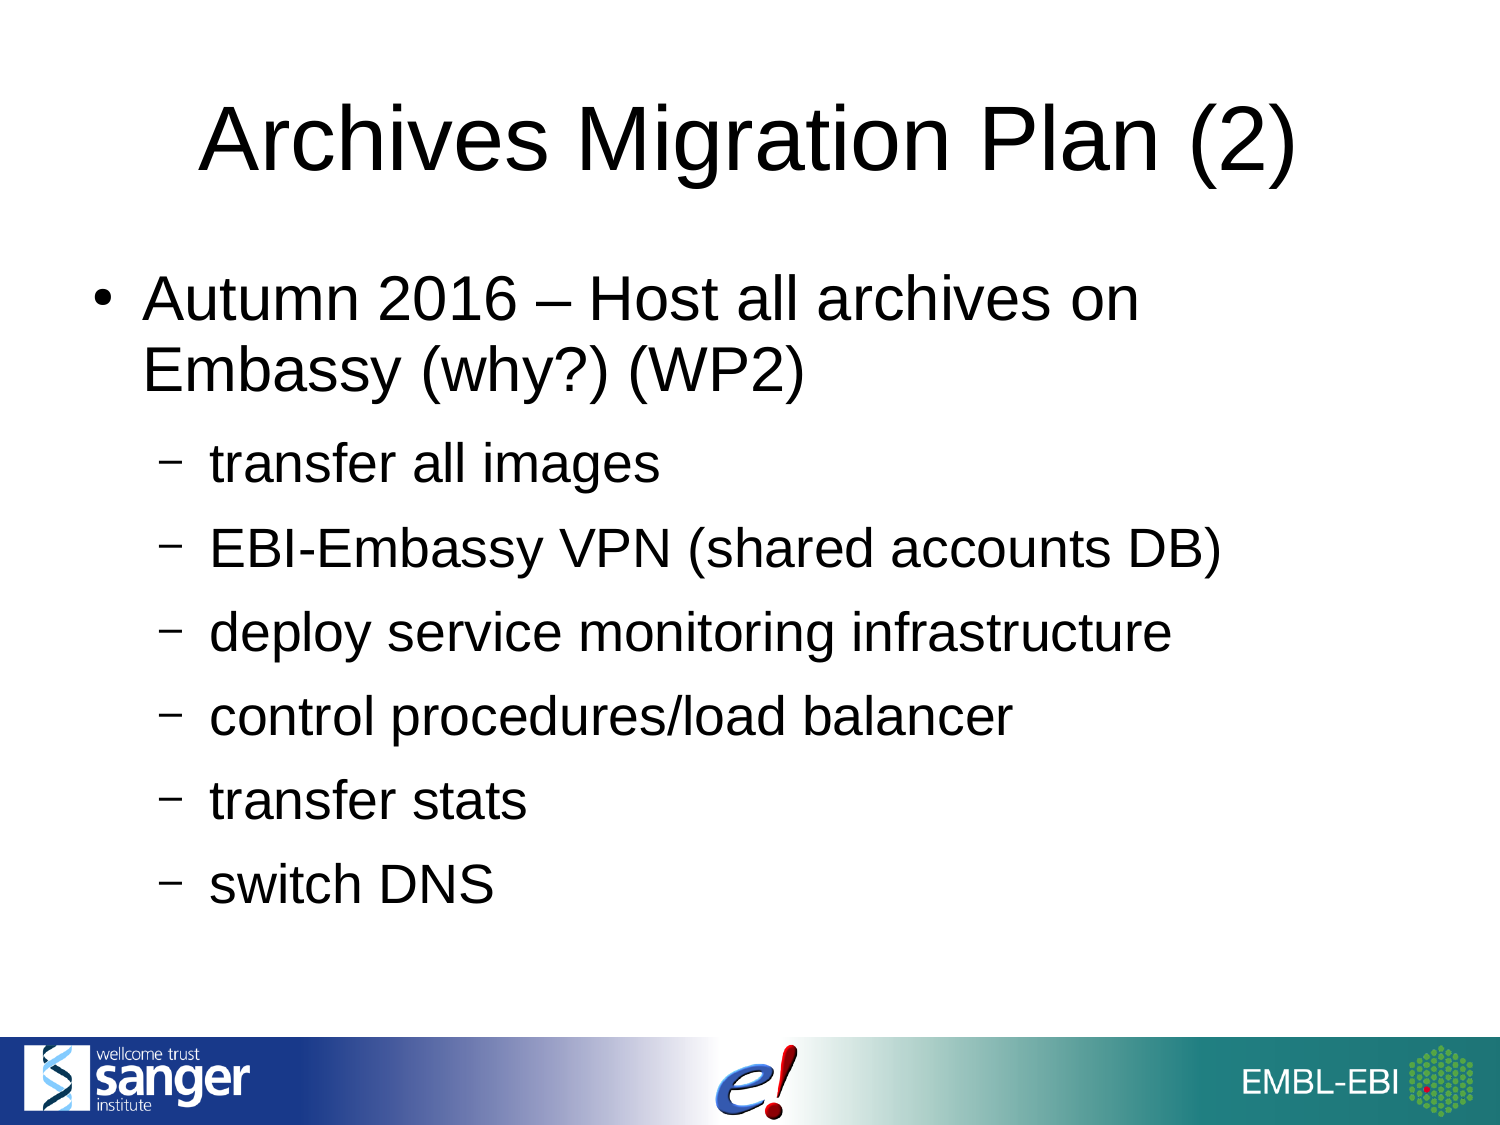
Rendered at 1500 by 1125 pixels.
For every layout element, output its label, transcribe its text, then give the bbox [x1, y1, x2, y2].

list Autumn 2016 – Host all archives on Embassy (why?) (WP2) transfer all images EBI-Embassy VPN (shared accounts DB) deploy service monitoring infrastructure control procedures/load balancer transfer stats switch DNS [75, 263, 1395, 916]
title Archives Migration Plan (2) [75, 44, 1425, 233]
picture [0, 1037, 1500, 1125]
